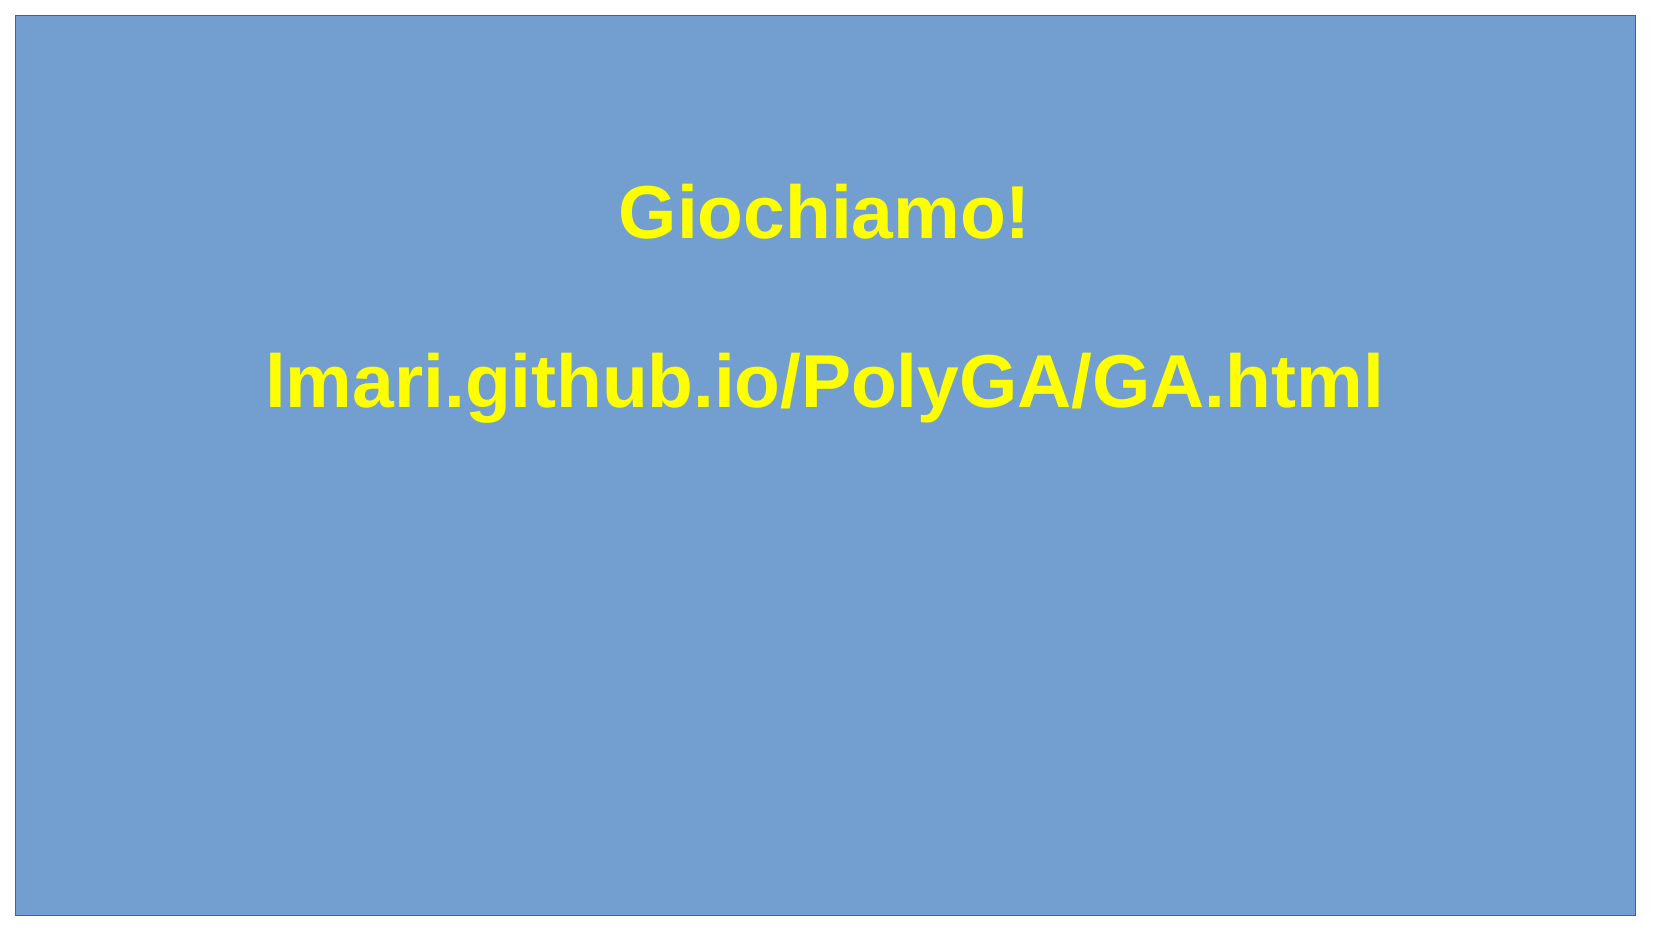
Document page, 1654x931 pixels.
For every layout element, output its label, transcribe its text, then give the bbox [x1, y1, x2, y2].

text_box Giochiamo! lmari.github.io/PolyGA/GA.html [15, 15, 1636, 916]
